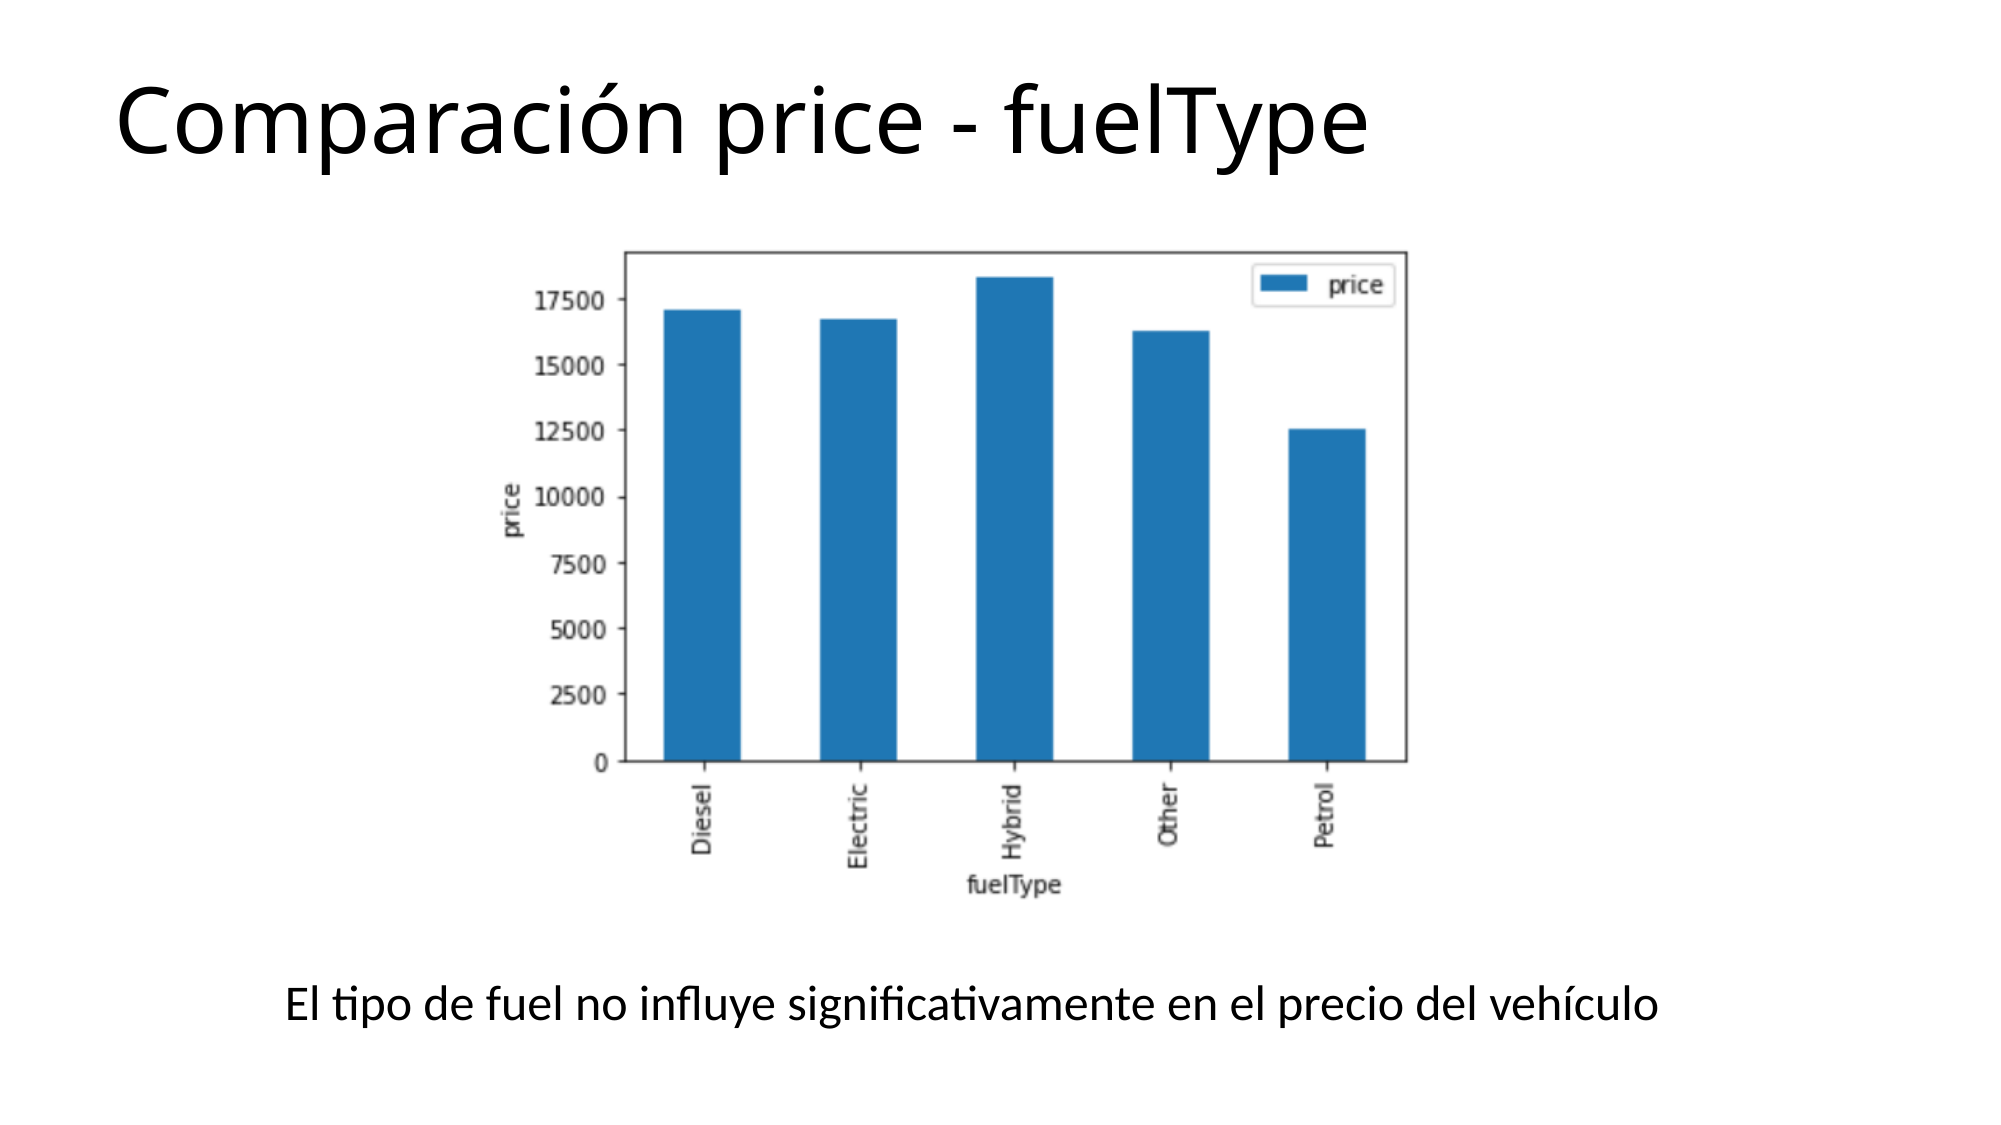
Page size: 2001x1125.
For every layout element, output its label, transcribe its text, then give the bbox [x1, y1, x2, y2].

picture [483, 233, 1442, 920]
text_box Comparación price - fuelType [99, 15, 1825, 233]
text_box El tipo de fuel no influye significativamente en el precio del vehículo [269, 962, 1731, 1039]
